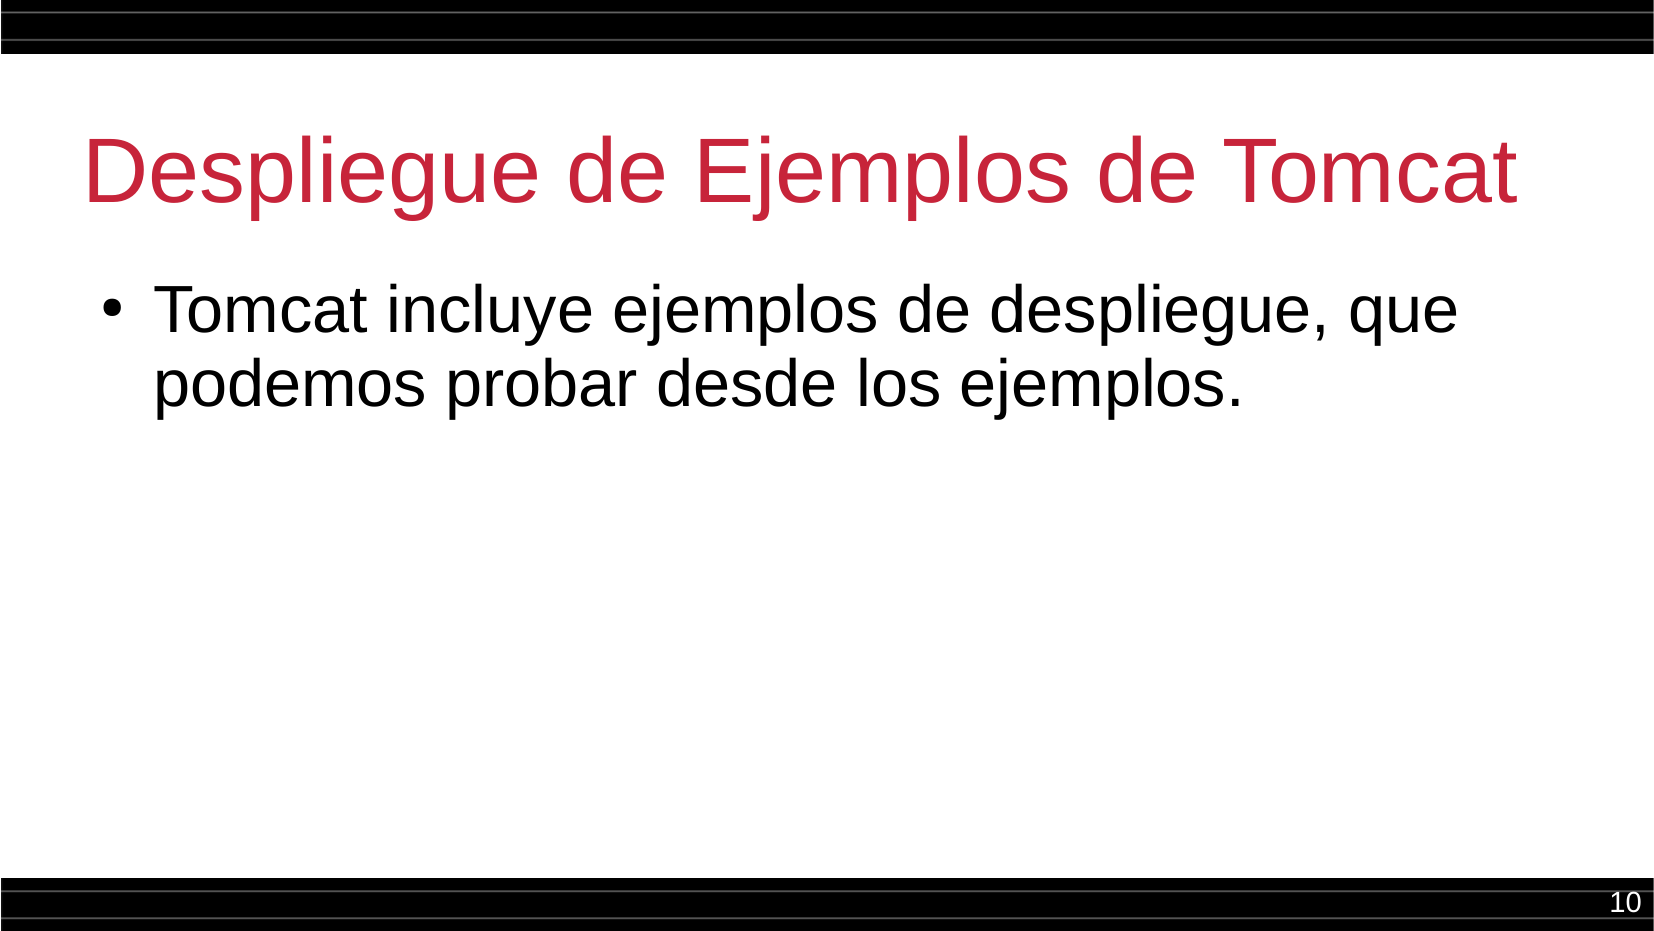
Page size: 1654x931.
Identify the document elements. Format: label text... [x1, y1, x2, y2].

title Despliegue de Ejemplos de Tomcat [82, 92, 1571, 249]
picture [1, 878, 1654, 931]
picture [1, 0, 1654, 54]
list Tomcat incluye ejemplos de despliegue, que podemos probar desde los ejemplos. [82, 271, 1571, 851]
